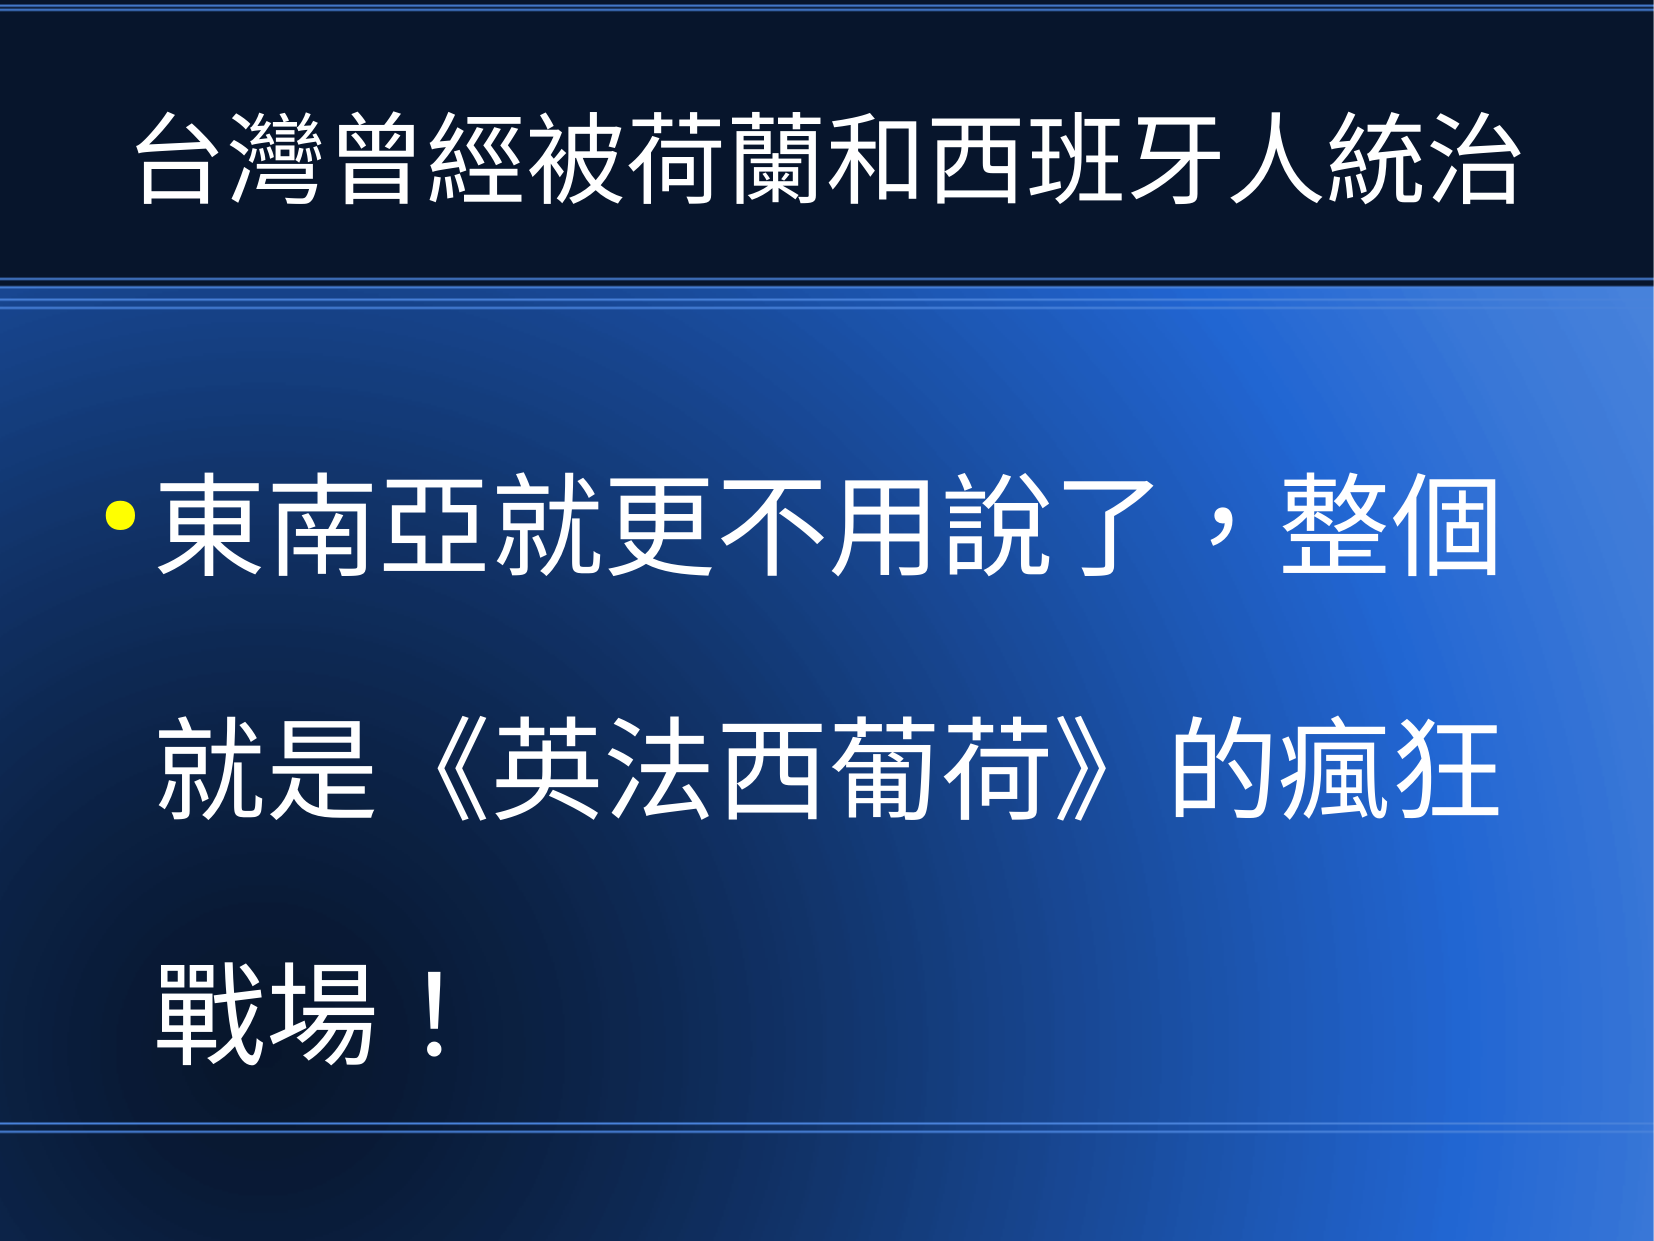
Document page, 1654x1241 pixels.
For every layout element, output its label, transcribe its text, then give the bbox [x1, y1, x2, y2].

title 台灣曾經被荷蘭和西班牙人統治 [82, 49, 1571, 257]
picture [0, 0, 1654, 1241]
list 東南亞就更不用說了，整個就是《英法西葡荷》的瘋狂戰場！ [82, 355, 1571, 1241]
